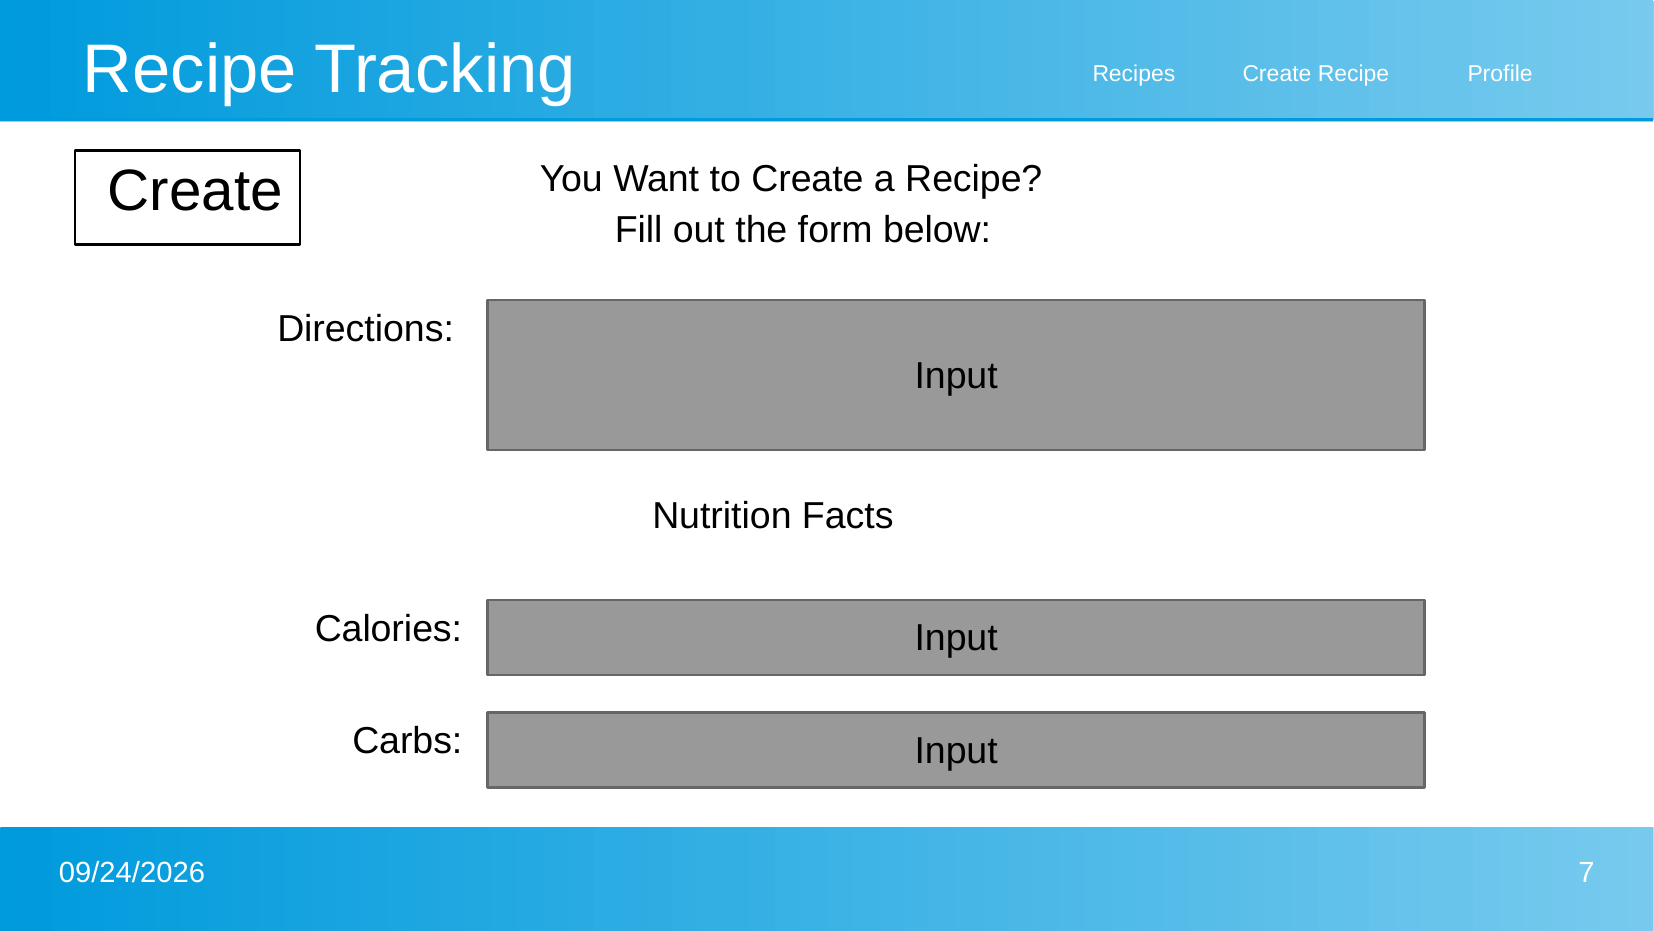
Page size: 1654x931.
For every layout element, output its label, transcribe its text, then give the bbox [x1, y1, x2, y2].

text_box Input [676, 600, 1425, 676]
text_box Calories: [300, 600, 676, 676]
text_box Nutrition Facts [637, 487, 1013, 563]
text_box Carbs: [337, 712, 487, 788]
text_box Directions: [262, 300, 487, 376]
text_box You Want to Create a Recipe? [525, 150, 1088, 226]
title Recipes Create Recipe Profile [975, 34, 1651, 113]
text_box Fill out the form below: [600, 201, 1013, 300]
text_box Input [487, 300, 1425, 451]
text_box Create [75, 150, 301, 245]
title Recipe Tracking [59, 29, 601, 108]
text_box Input [487, 712, 1425, 788]
